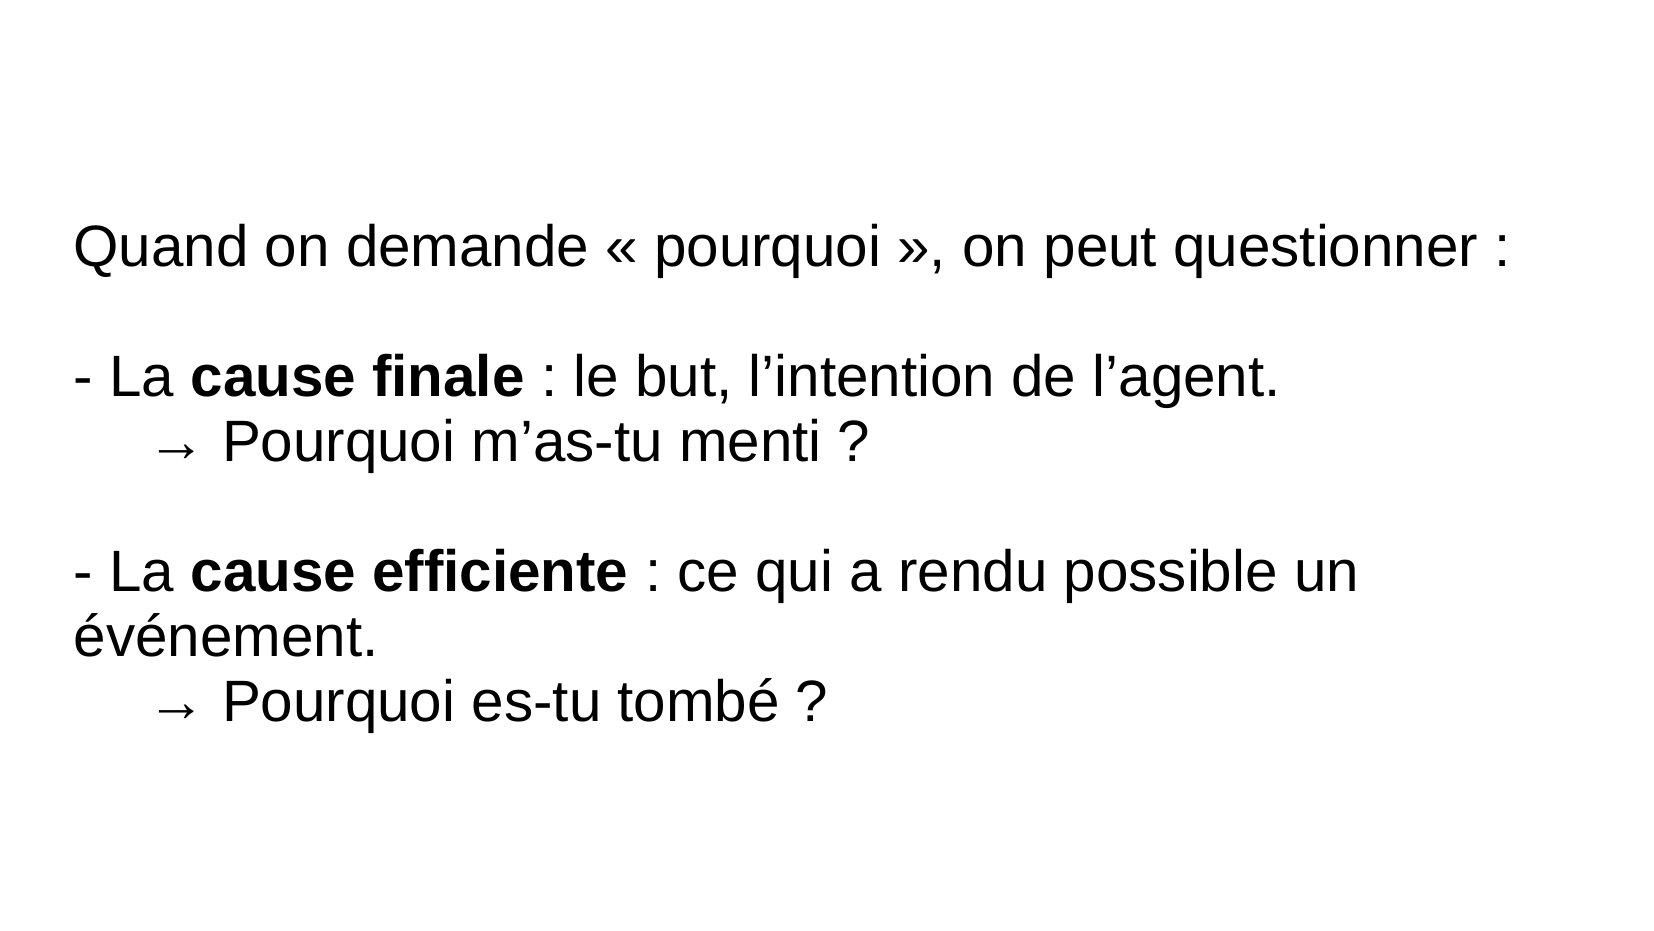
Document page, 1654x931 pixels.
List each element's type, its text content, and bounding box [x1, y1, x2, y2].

text_box Quand on demande « pourquoi », on peut questionner : - La cause finale : le but, l’intention de l’agent. → Pourquoi m’as-tu menti ? - La cause efficiente : ce qui a rendu possible un événement. → Pourquoi es-tu tombé ? [59, 206, 1595, 742]
